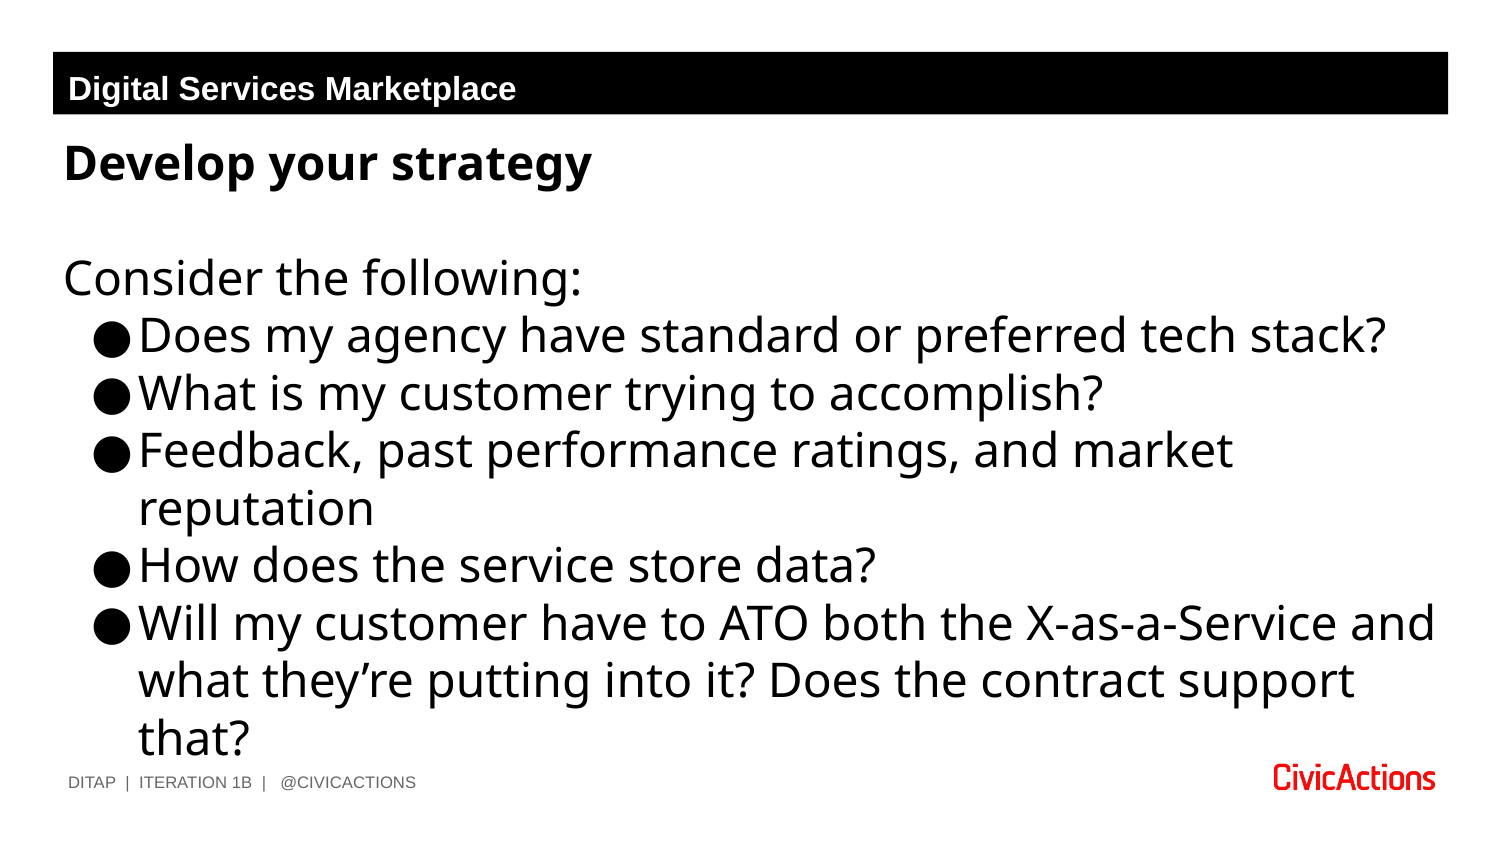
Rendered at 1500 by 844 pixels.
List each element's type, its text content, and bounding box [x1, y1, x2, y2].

text_box Digital Services Marketplace [53, 51, 1449, 115]
text_box Develop your strategy Consider the following: Does my agency have standard or preferred tech stack? What is my customer trying to accomplish? Feedback, past performance ratings, and market reputation How does the service store data? Will my customer have to ATO both the X-as-a-Service and what they’re putting into it? Does the contract support that? [53, 122, 1449, 716]
picture [1271, 758, 1438, 795]
